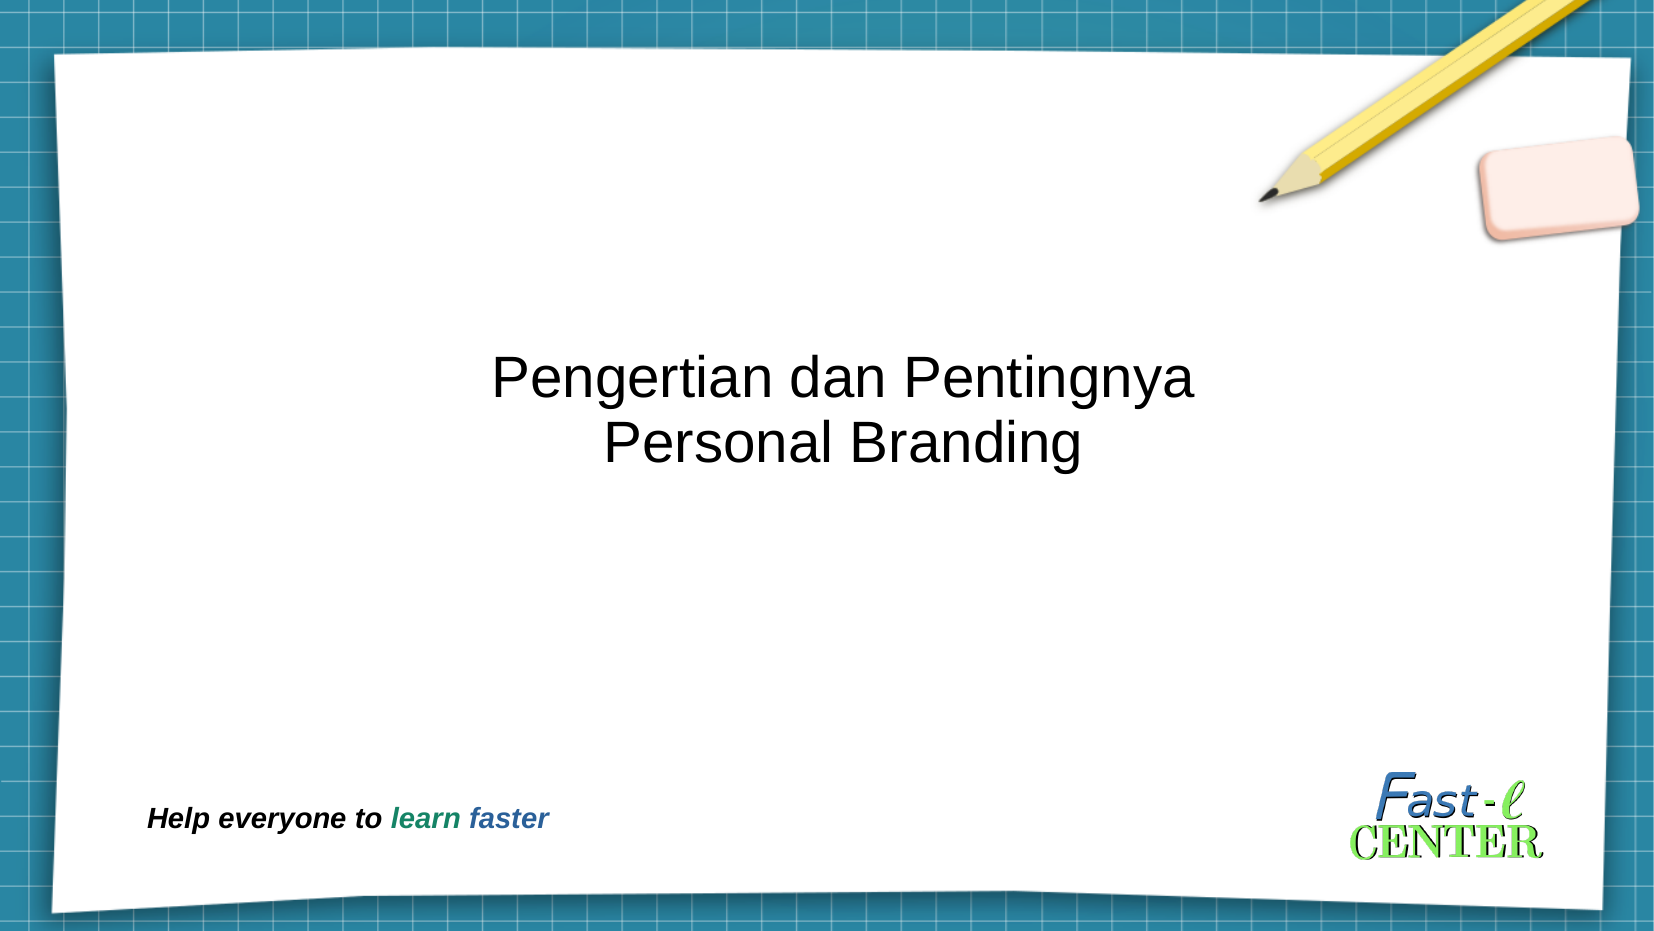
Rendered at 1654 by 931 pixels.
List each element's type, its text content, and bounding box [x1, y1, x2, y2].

picture [0, 0, 1654, 931]
title Pengertian dan Pentingnya Personal Branding [412, 332, 1276, 488]
text_box Help everyone to learn faster [132, 791, 658, 840]
